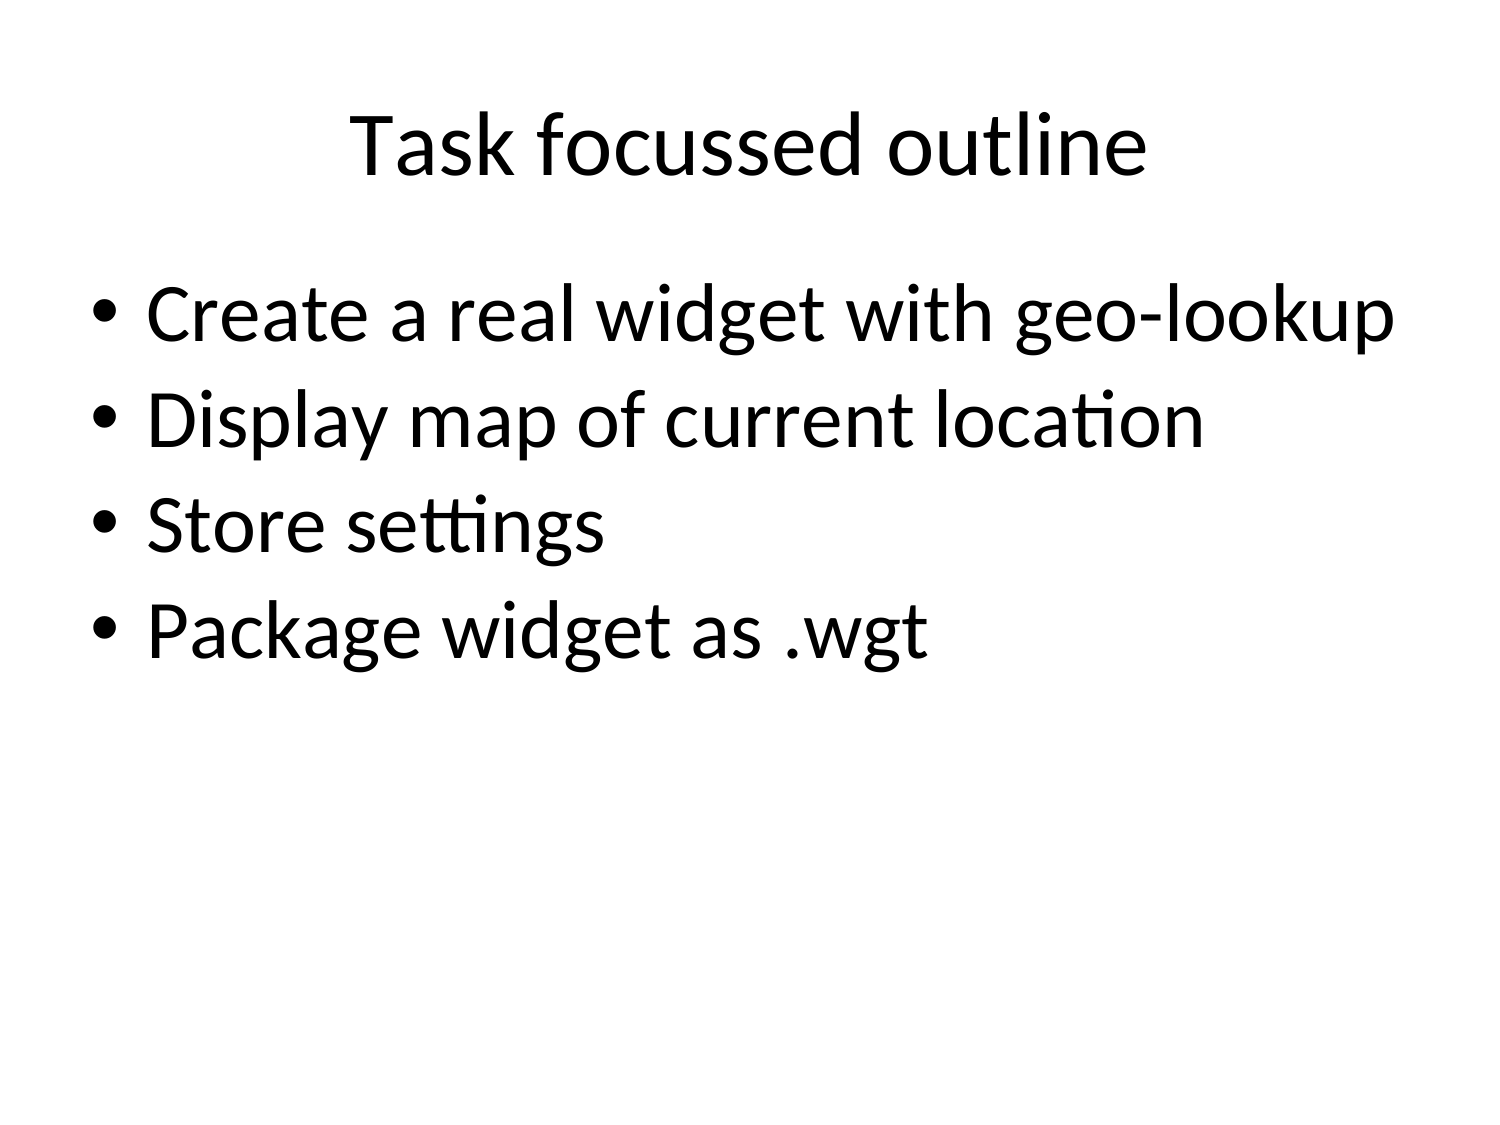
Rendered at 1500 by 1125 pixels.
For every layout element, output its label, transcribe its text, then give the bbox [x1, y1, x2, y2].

list Create a real widget with geo-lookup Display map of current location Store settings Package widget as .wgt [75, 262, 1426, 1006]
title Task focussed outline [75, 45, 1426, 233]
